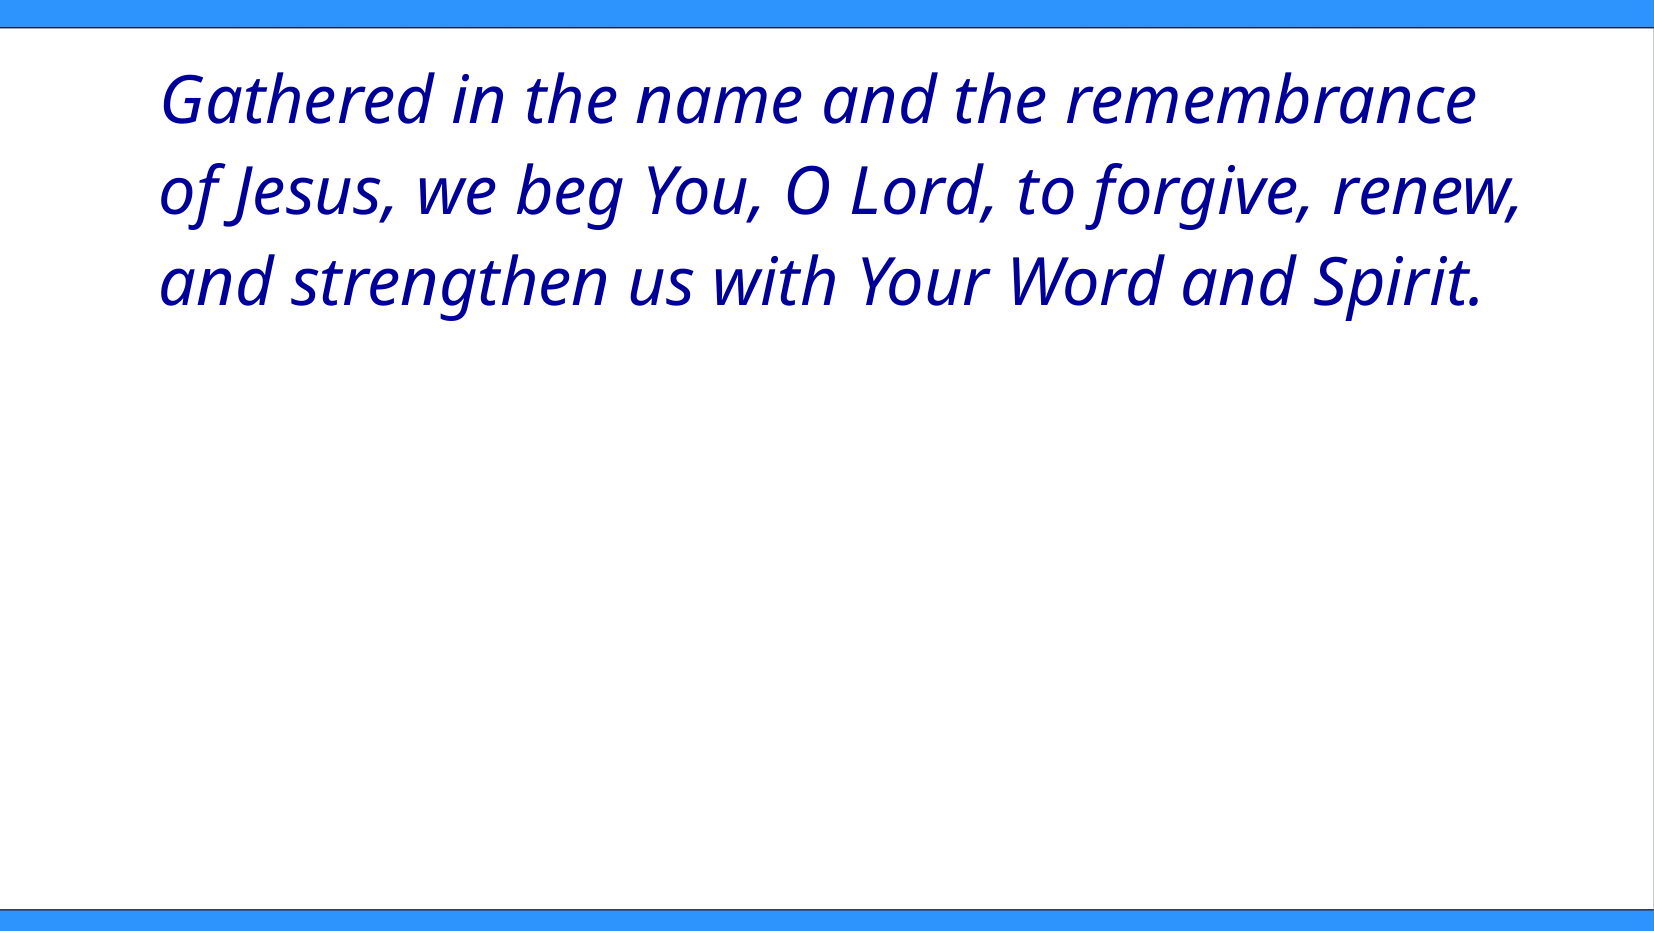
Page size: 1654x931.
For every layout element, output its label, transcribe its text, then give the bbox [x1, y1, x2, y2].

text_box Gathered in the name and the remembrance of Jesus, we beg You, O Lord, to forgive, renew, and strengthen us with Your Word and Spirit. [75, 45, 1591, 443]
picture [0, 0, 1654, 931]
